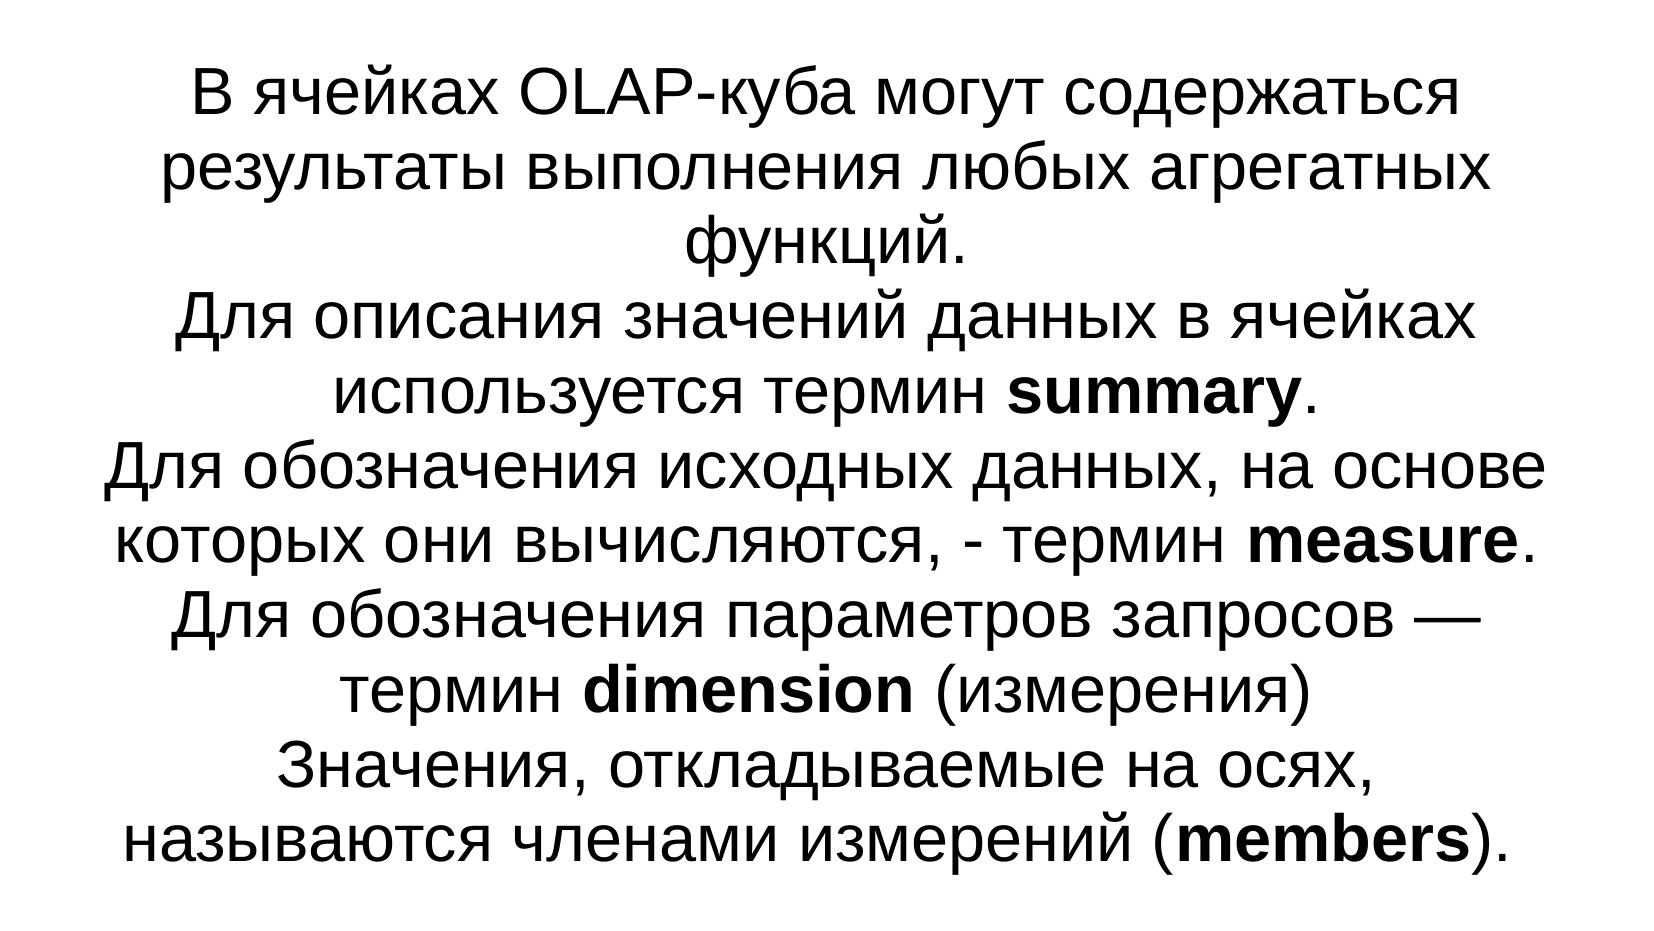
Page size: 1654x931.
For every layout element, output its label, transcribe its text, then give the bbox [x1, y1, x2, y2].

subtitle В ячейках OLAP-куба могут содержаться результаты выполнения любых агрегатных функций. Для описания значений данных в ячейках используется термин summary. Для обозначения исходных данных, на основе которых они вычисляются, - термин measure. Для обозначения параметров запросов — термин dimension (измерения) Значения, откладываемые на осях, называются членами измерений (members). [82, 53, 1571, 877]
